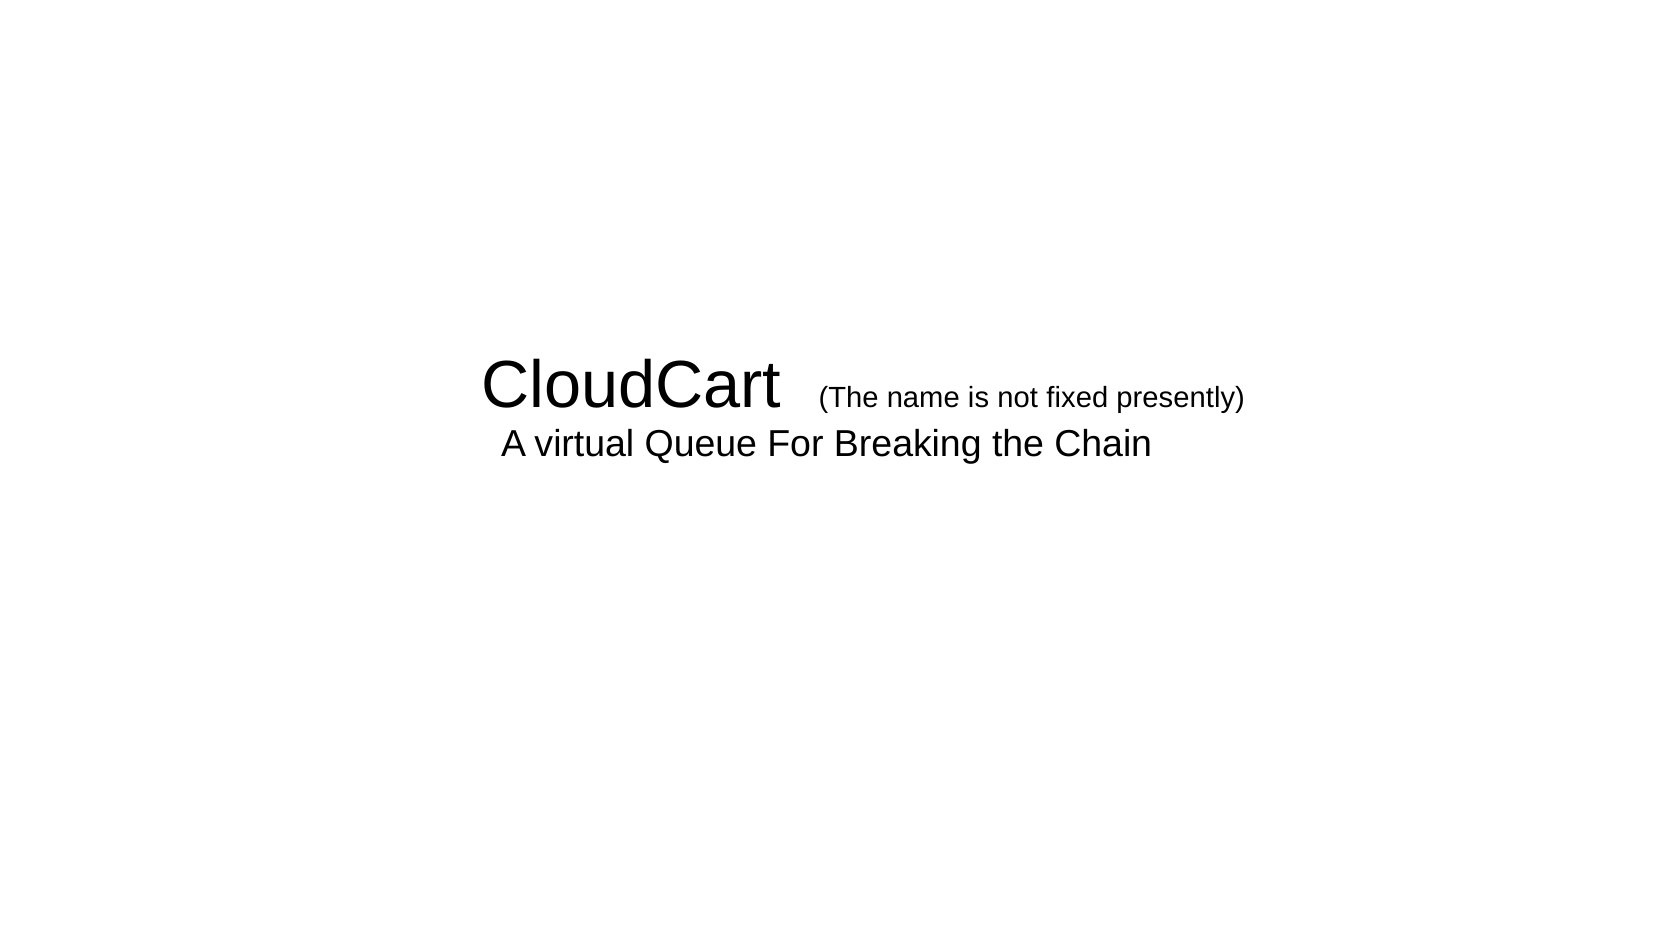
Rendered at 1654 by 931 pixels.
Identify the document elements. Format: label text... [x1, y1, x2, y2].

subtitle CloudCart (The name is not fixed presently) A virtual Queue For Breaking the Chain [82, 153, 1571, 658]
